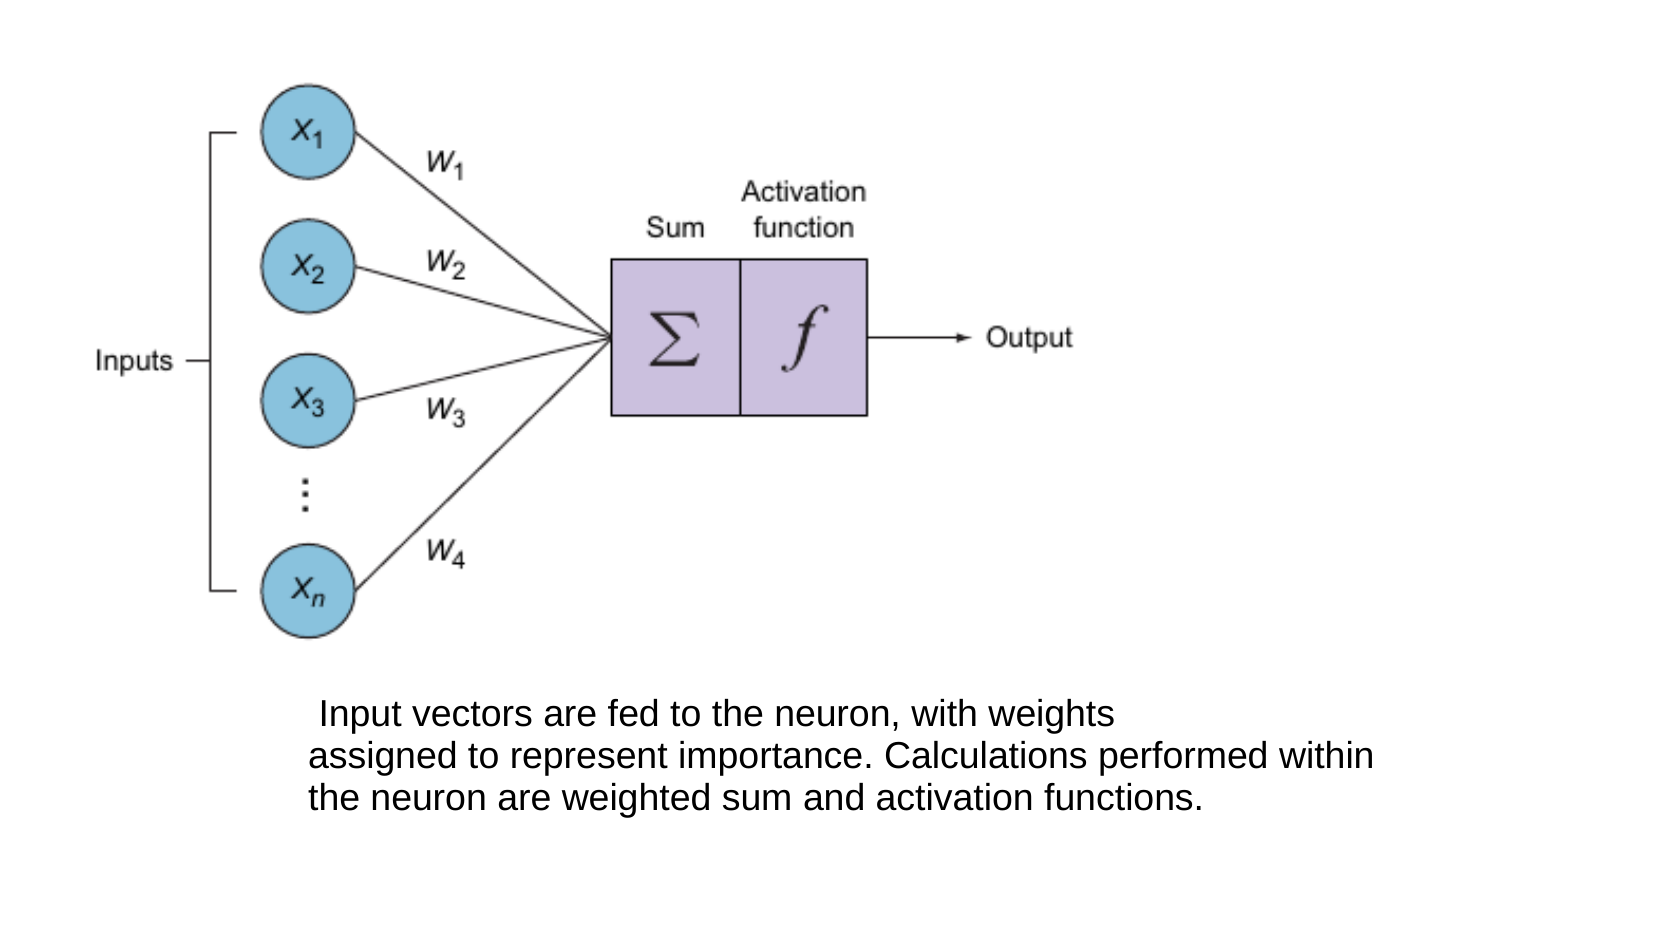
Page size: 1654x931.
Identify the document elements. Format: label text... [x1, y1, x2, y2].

text_box Input vectors are fed to the neuron, with weights assigned to represent importance. Calculations performed within the neuron are weighted sum and activation functions. [293, 685, 1394, 831]
picture [64, 35, 1158, 677]
